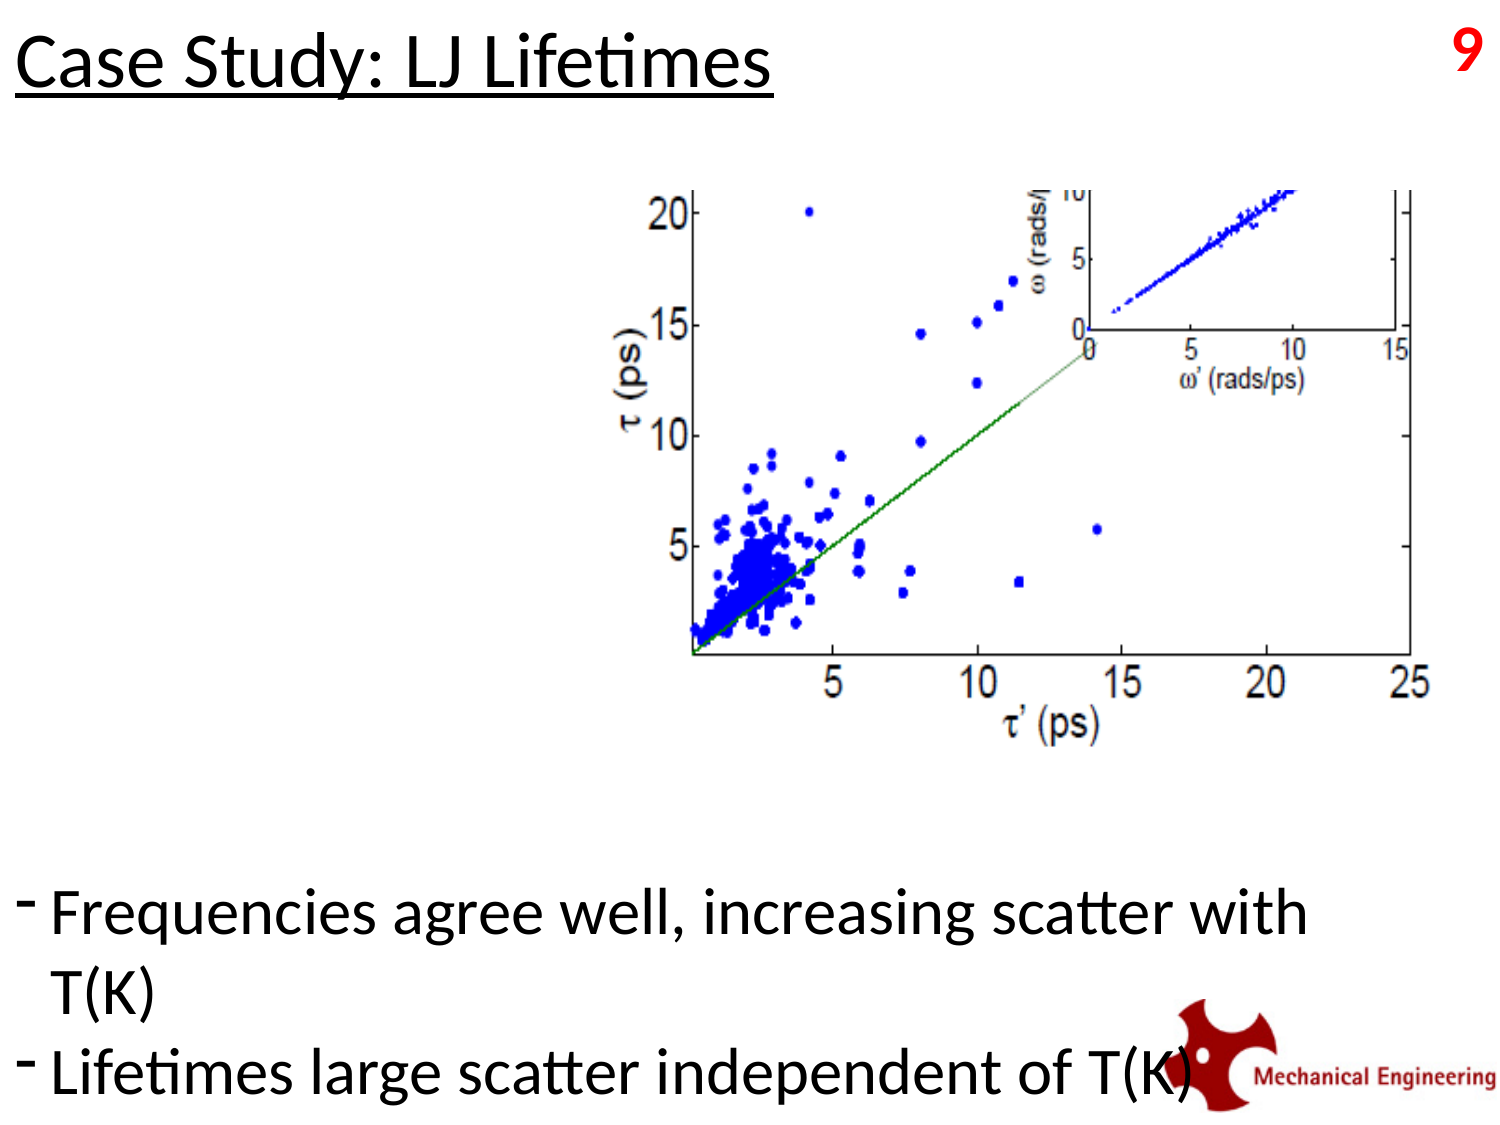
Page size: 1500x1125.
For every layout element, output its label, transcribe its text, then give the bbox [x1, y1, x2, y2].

picture [1441, 999, 1497, 1113]
picture [573, 190, 1488, 800]
text_box 9 [1435, 0, 1500, 93]
text_box Frequencies agree well, increasing scatter with T(K) Lifetimes large scatter independent of T(K) [0, 860, 1441, 1116]
title Case Study: LJ Lifetimes [0, 0, 1350, 150]
